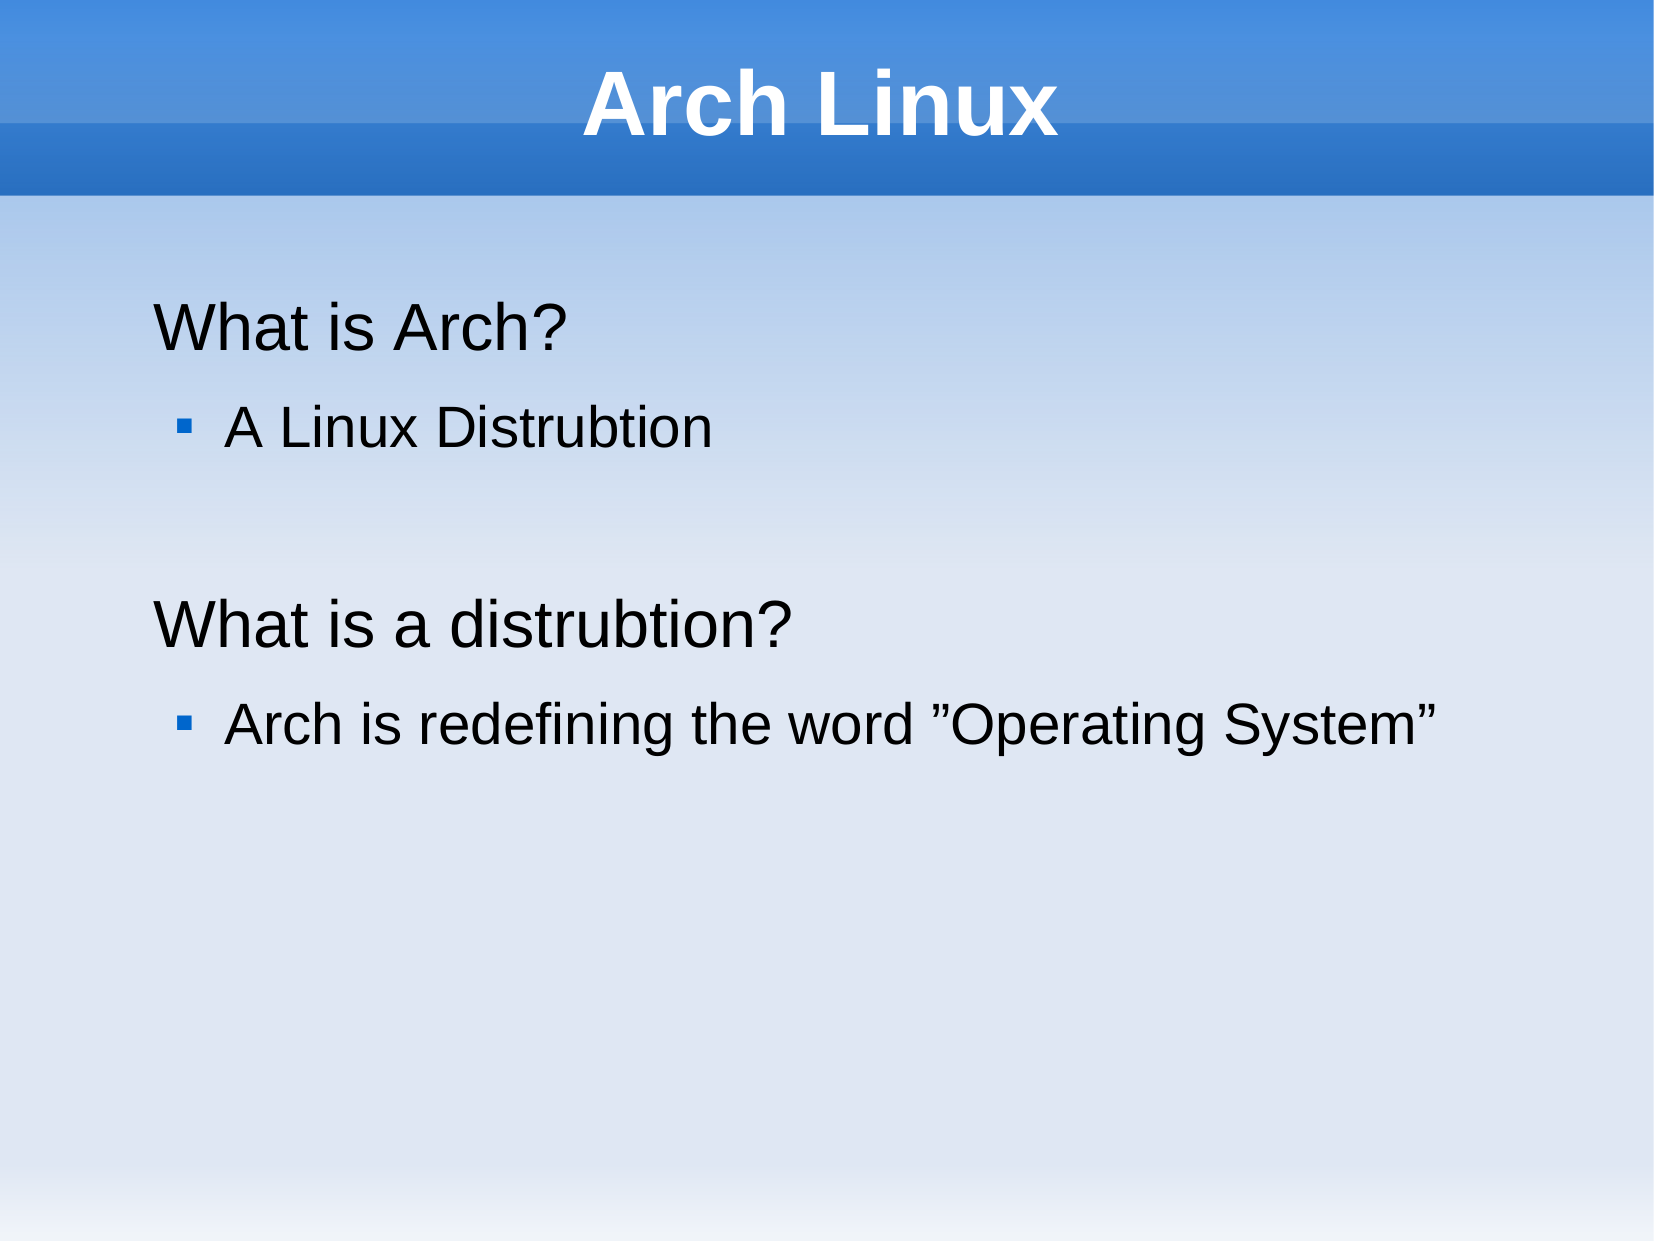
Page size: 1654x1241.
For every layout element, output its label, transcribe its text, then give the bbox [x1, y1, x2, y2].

title Arch Linux [76, 0, 1565, 208]
picture [0, 0, 1654, 1241]
list What is Arch? A Linux Distrubtion What is a distrubtion? Arch is redefining the word ”Operating System” [82, 290, 1571, 1109]
